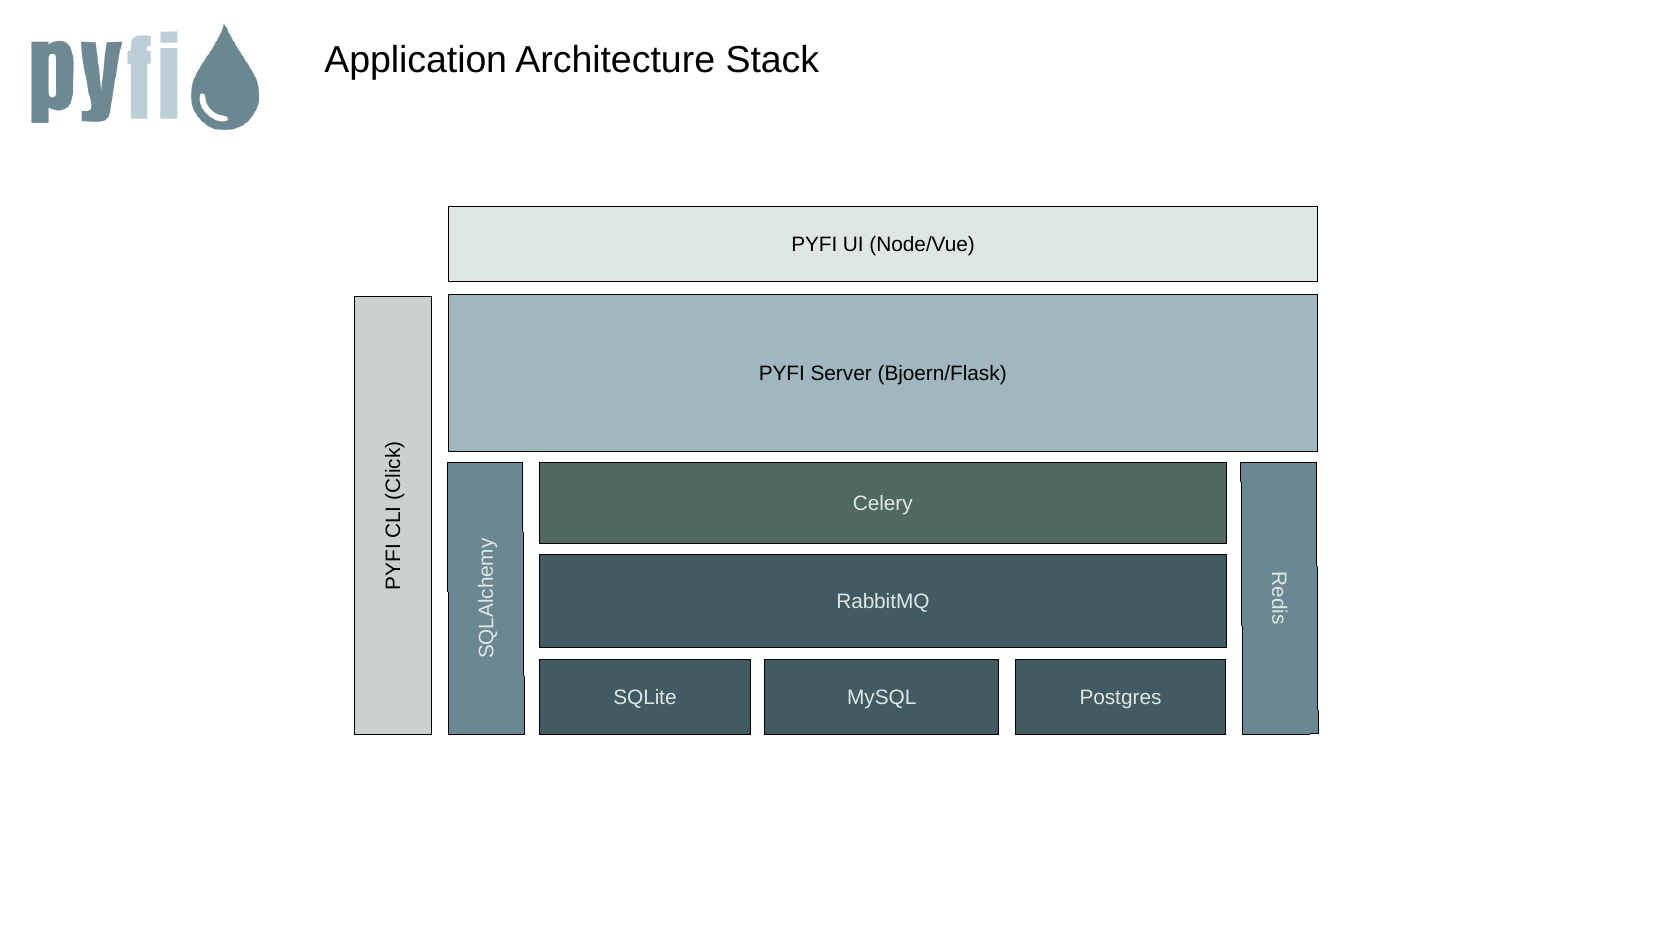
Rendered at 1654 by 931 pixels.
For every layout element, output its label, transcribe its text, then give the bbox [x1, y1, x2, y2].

text_box RabbitMQ [539, 554, 1227, 648]
text_box Application Architecture Stack [309, 31, 1313, 89]
text_box Postgres [1015, 659, 1226, 735]
text_box Redis [1240, 462, 1319, 735]
text_box SQLite [539, 659, 751, 735]
text_box Celery [539, 462, 1227, 544]
text_box PYFI CLI (Click) [354, 296, 432, 735]
text_box PYFI Server (Bjoern/Flask) [448, 294, 1318, 452]
text_box SQLAlchemy [447, 462, 525, 735]
text_box PYFI UI (Node/Vue) [448, 206, 1318, 282]
text_box MySQL [764, 659, 999, 735]
picture [24, 17, 260, 133]
